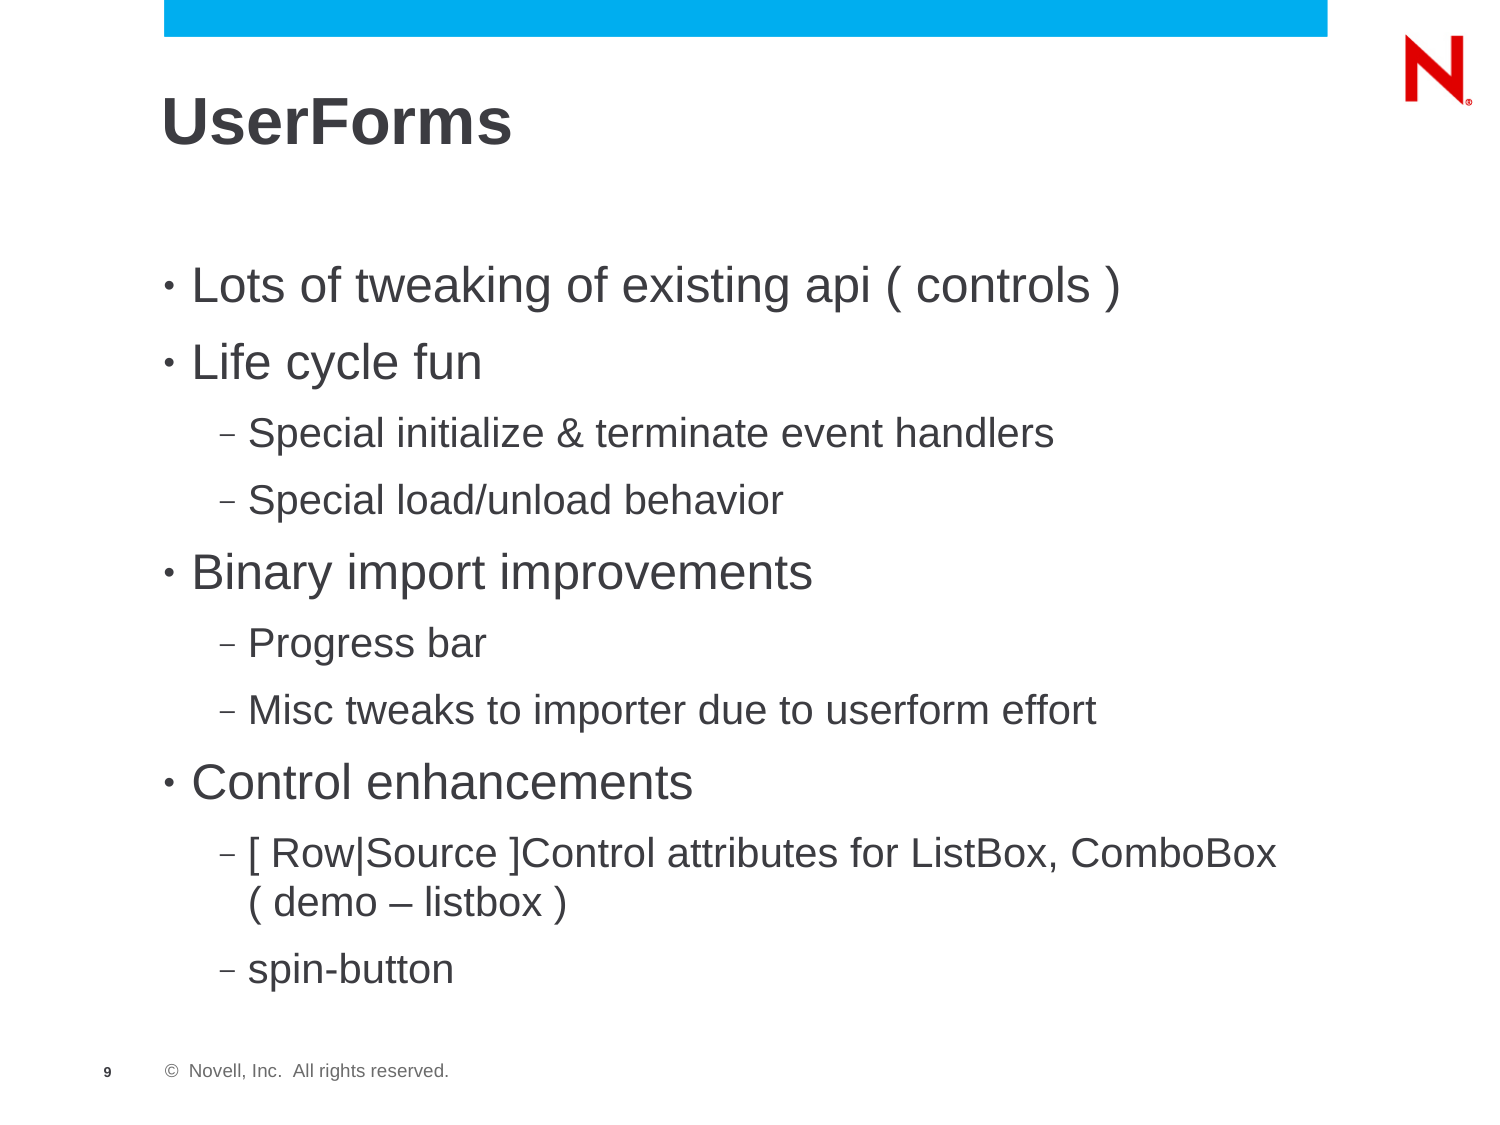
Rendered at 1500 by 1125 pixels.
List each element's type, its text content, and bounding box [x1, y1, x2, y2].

title UserForms [161, 41, 1383, 205]
list Lots of tweaking of existing api ( controls ) Life cycle fun Special initialize & terminate event handlers Special load/unload behavior Binary import improvements Progress bar Misc tweaks to importer due to userform effort Control enhancements [ Row|Source ]Control attributes for ListBox, ComboBox ( demo – listbox ) spin-button [163, 254, 1404, 986]
picture [1403, 32, 1473, 107]
